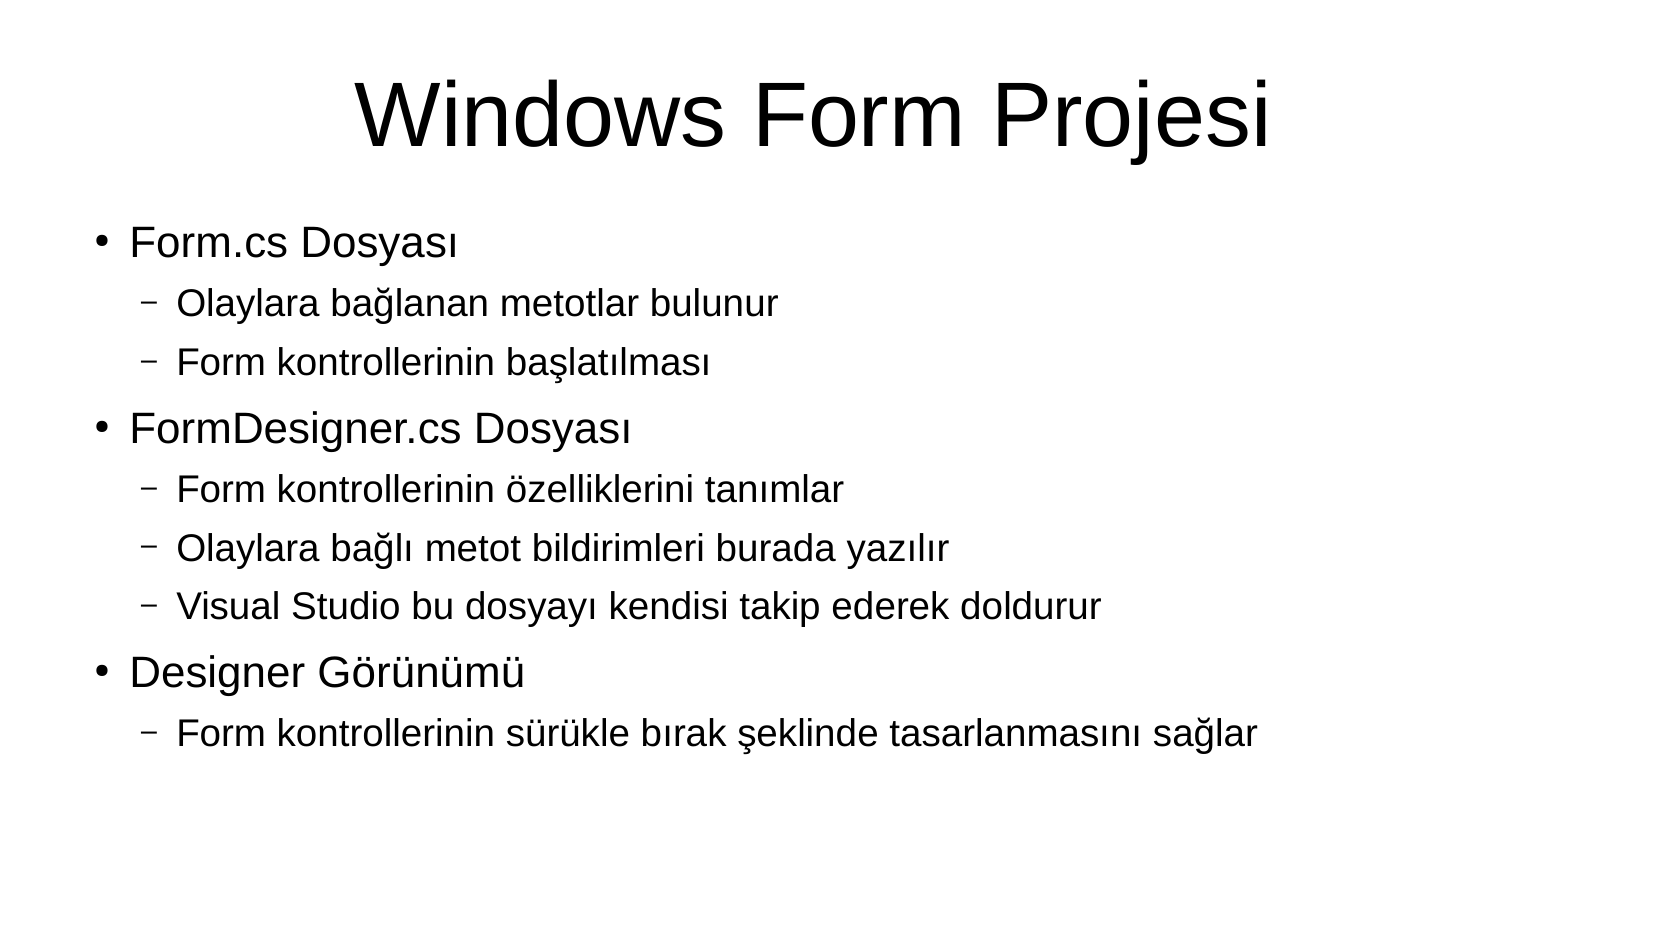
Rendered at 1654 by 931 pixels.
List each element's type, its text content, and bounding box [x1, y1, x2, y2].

list Form.cs Dosyası Olaylara bağlanan metotlar bulunur Form kontrollerinin başlatılması FormDesigner.cs Dosyası Form kontrollerinin özelliklerini tanımlar Olaylara bağlı metot bildirimleri burada yazılır Visual Studio bu dosyayı kendisi takip ederek doldurur Designer Görünümü Form kontrollerinin sürükle bırak şeklinde tasarlanmasını sağlar [82, 217, 1571, 758]
title Windows Form Projesi [82, 37, 1571, 193]
